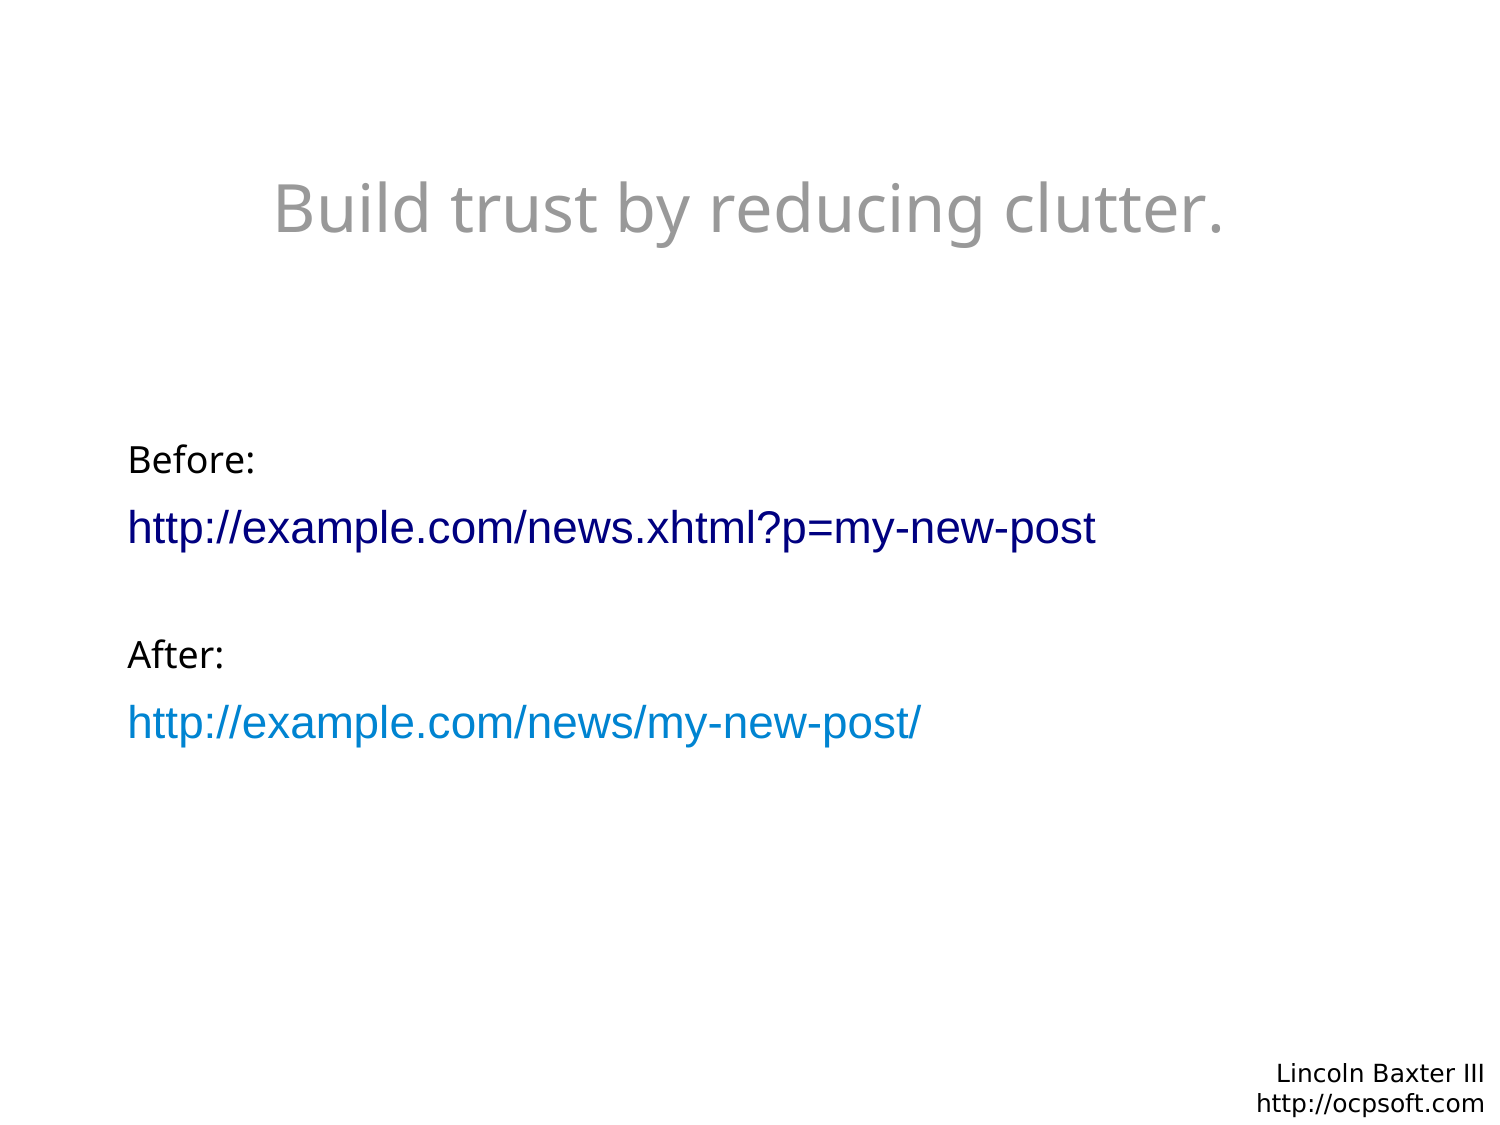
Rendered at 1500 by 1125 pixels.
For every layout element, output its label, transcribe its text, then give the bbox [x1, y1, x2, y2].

subtitle Build trust by reducing clutter. [75, 112, 1425, 300]
text_box Before: http://example.com/news.xhtml?p=my-new-post After: http://example.com/news/my-new-post/ [112, 428, 1378, 901]
